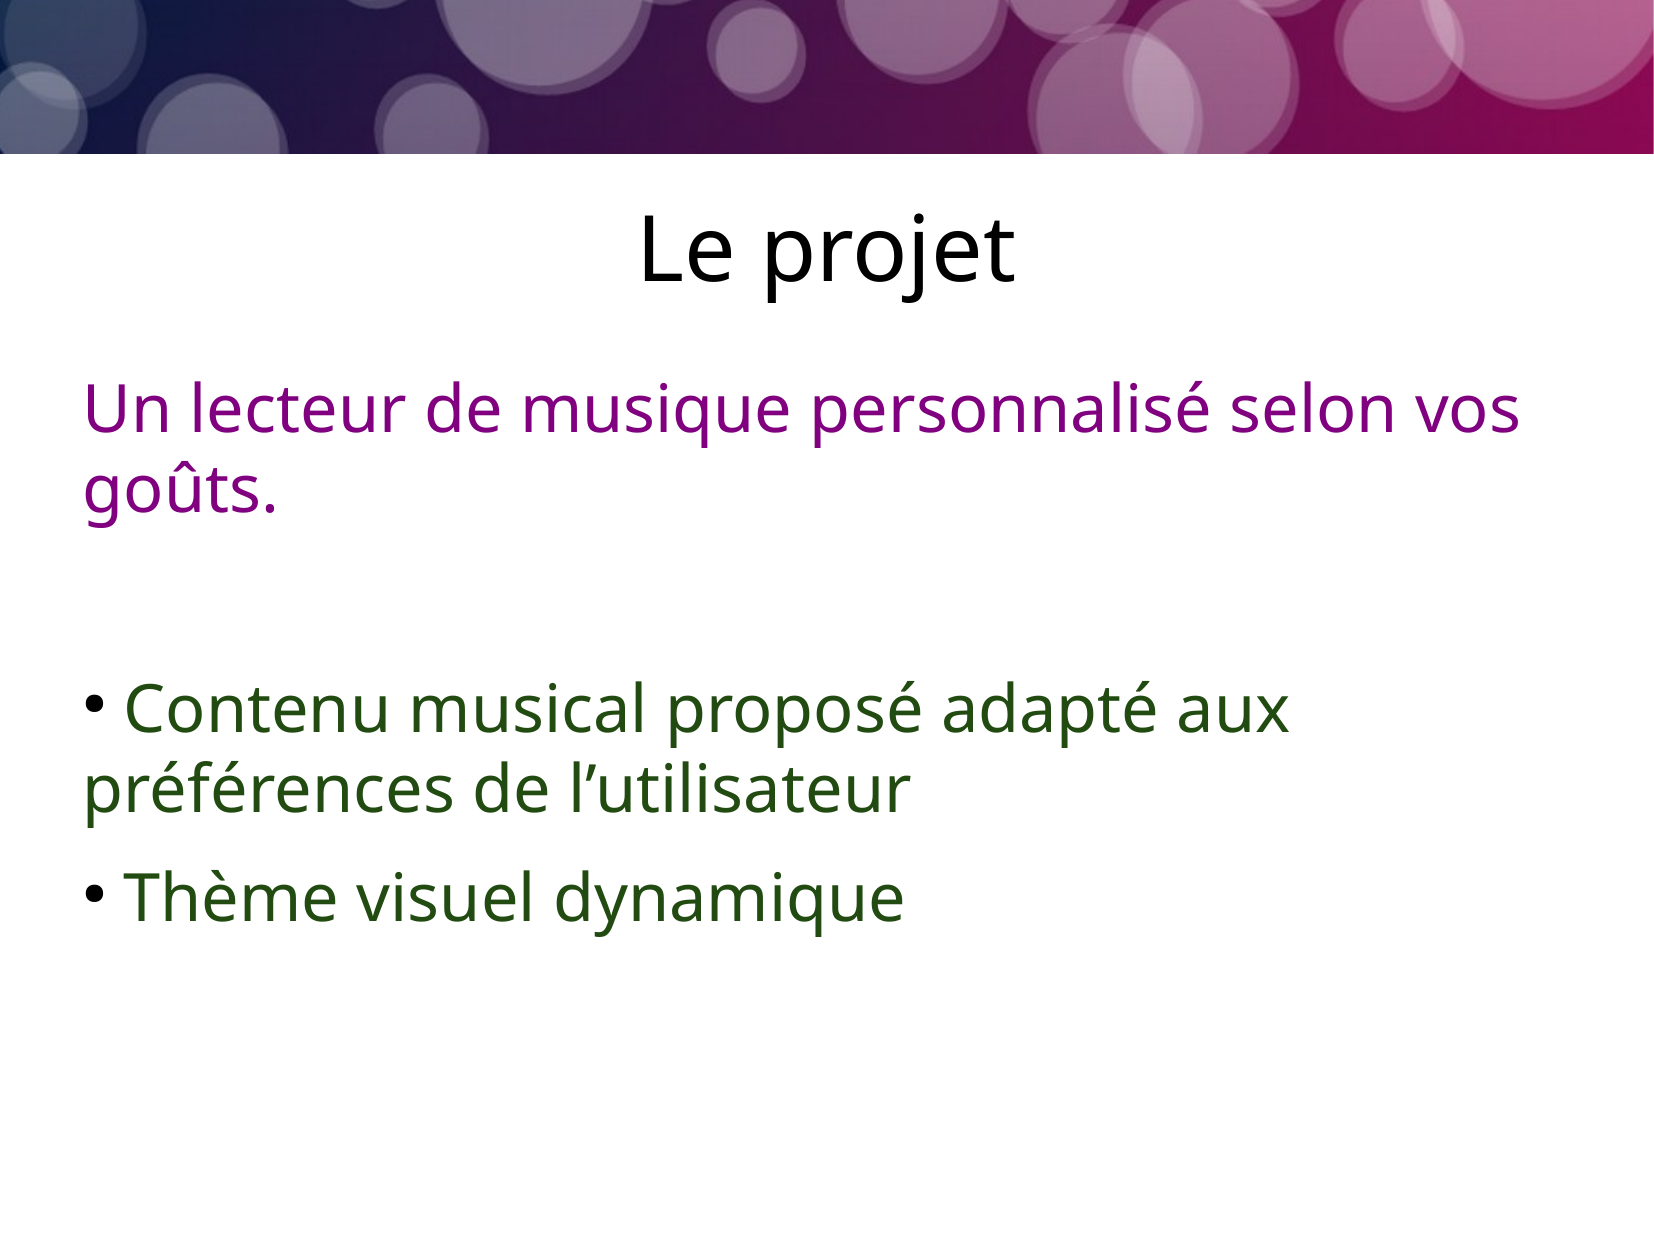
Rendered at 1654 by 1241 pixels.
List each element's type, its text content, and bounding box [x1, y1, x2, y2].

list Un lecteur de musique personnalisé selon vos goûts. Contenu musical proposé adapté aux préférences de l’utilisateur Thème visuel dynamique [82, 366, 1571, 1087]
title Le projet [82, 159, 1571, 331]
